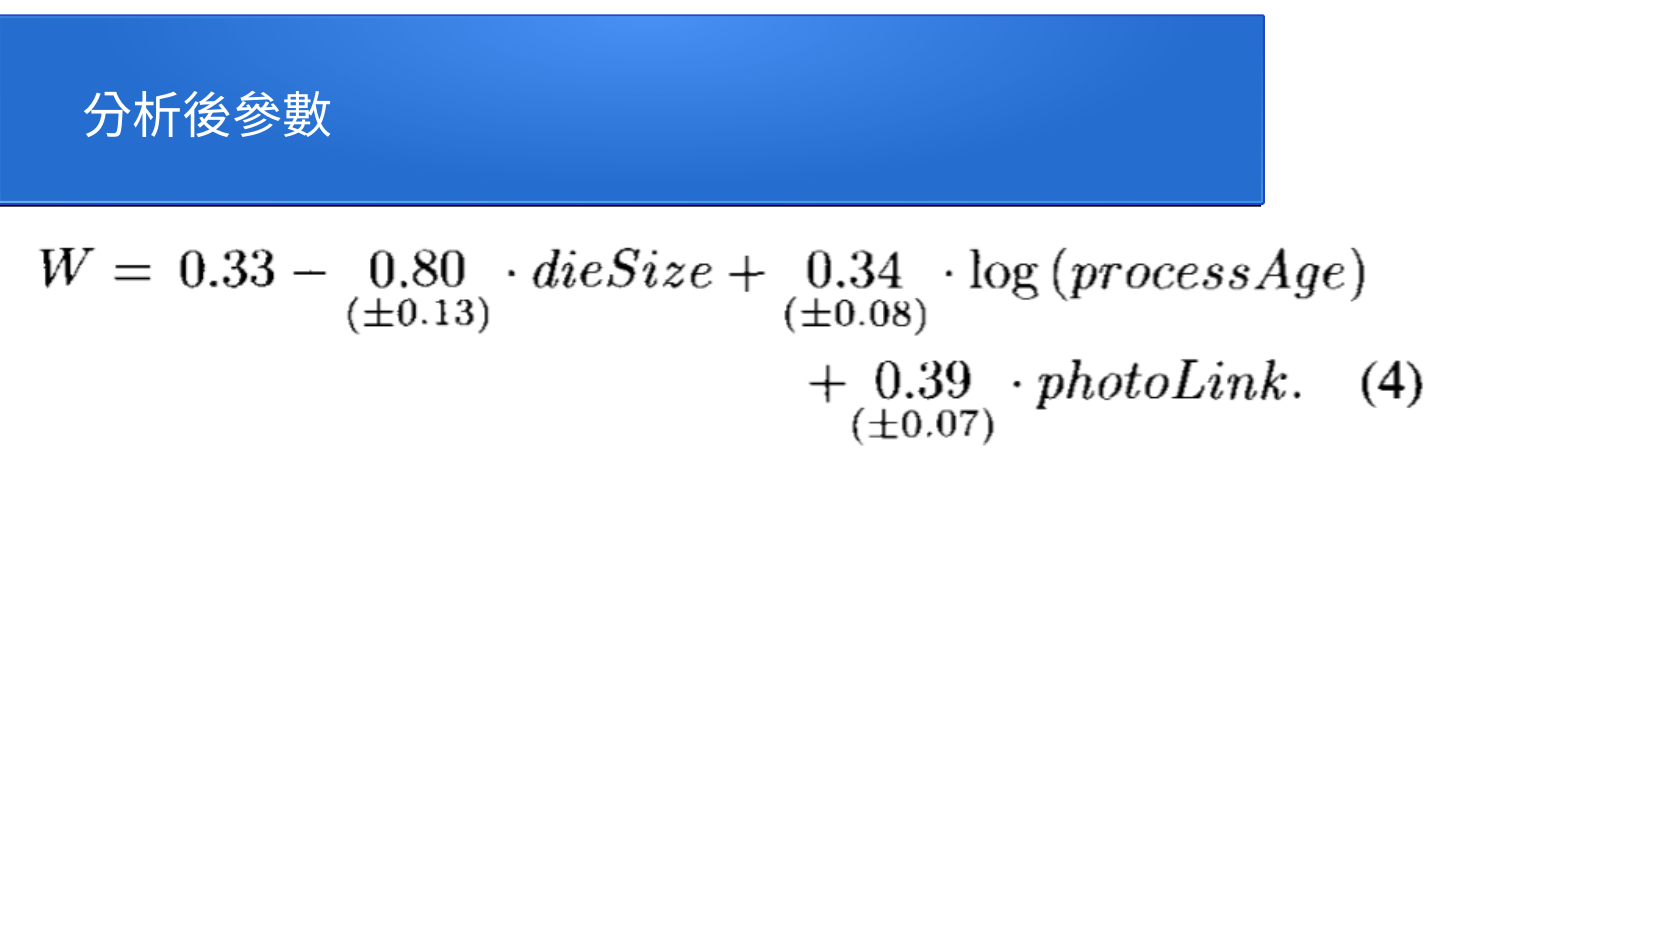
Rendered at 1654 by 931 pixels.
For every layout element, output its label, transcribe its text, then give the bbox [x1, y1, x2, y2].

picture [22, 220, 1437, 477]
title 分析後參數 [82, 35, 1235, 189]
